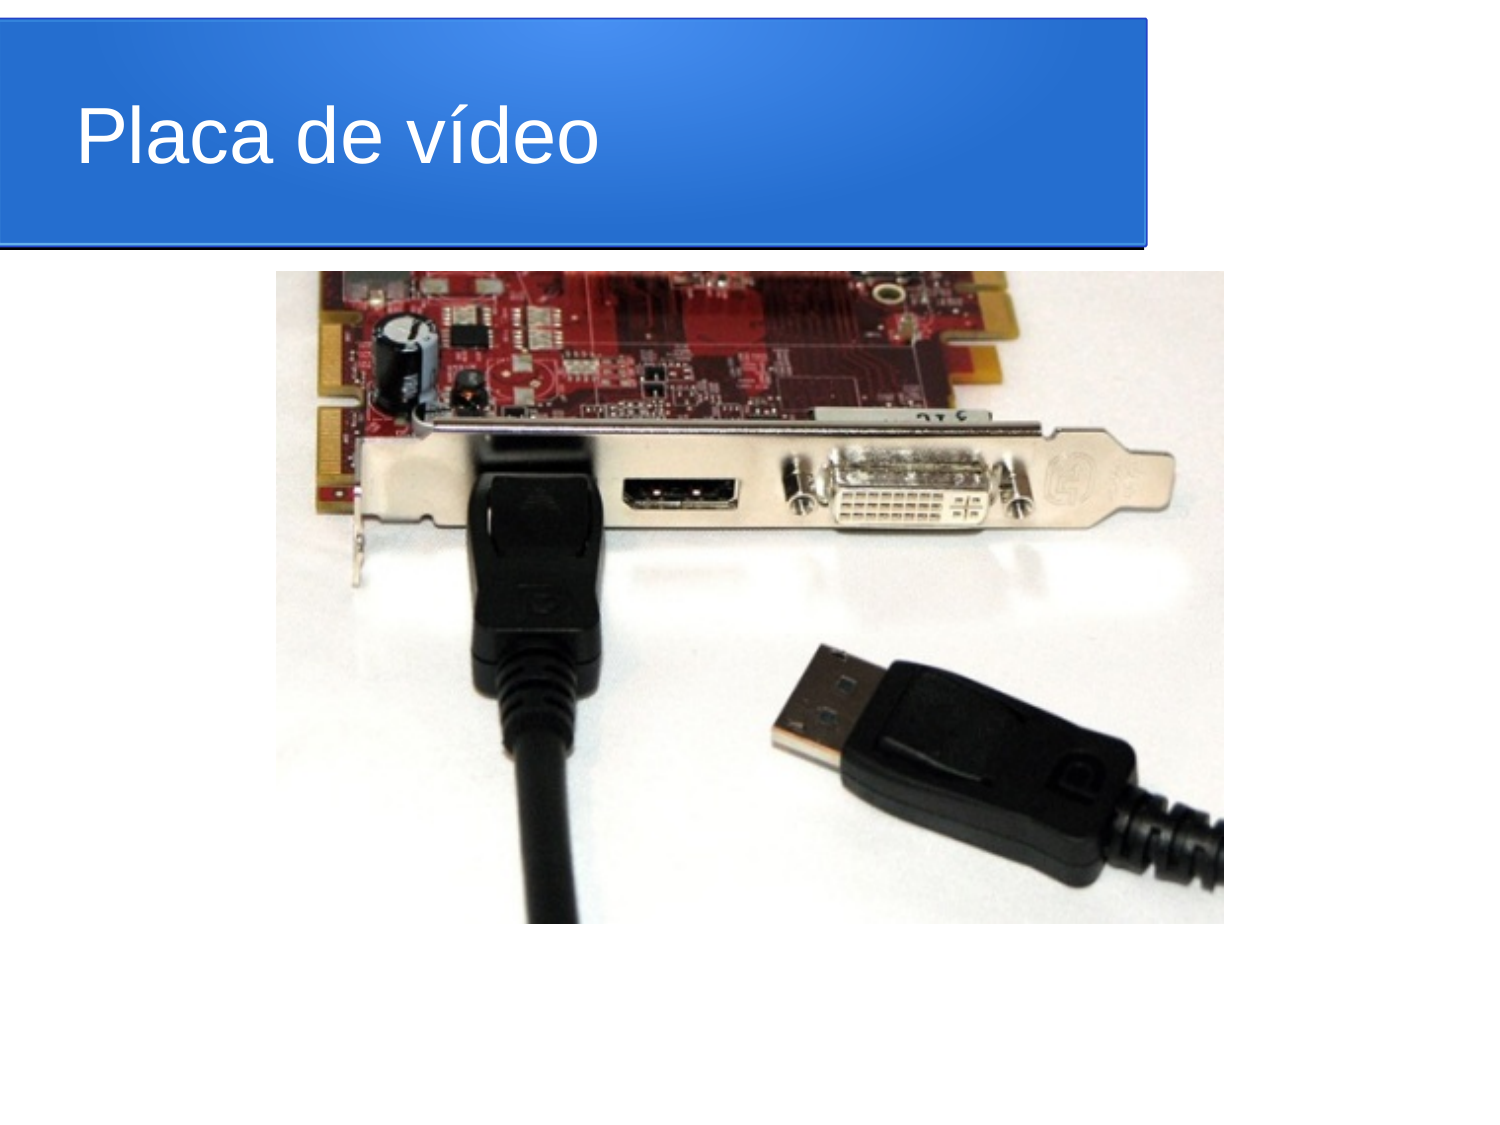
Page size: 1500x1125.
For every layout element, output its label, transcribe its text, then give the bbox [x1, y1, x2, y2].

picture [276, 271, 1224, 924]
title Placa de vídeo [75, 42, 1120, 229]
